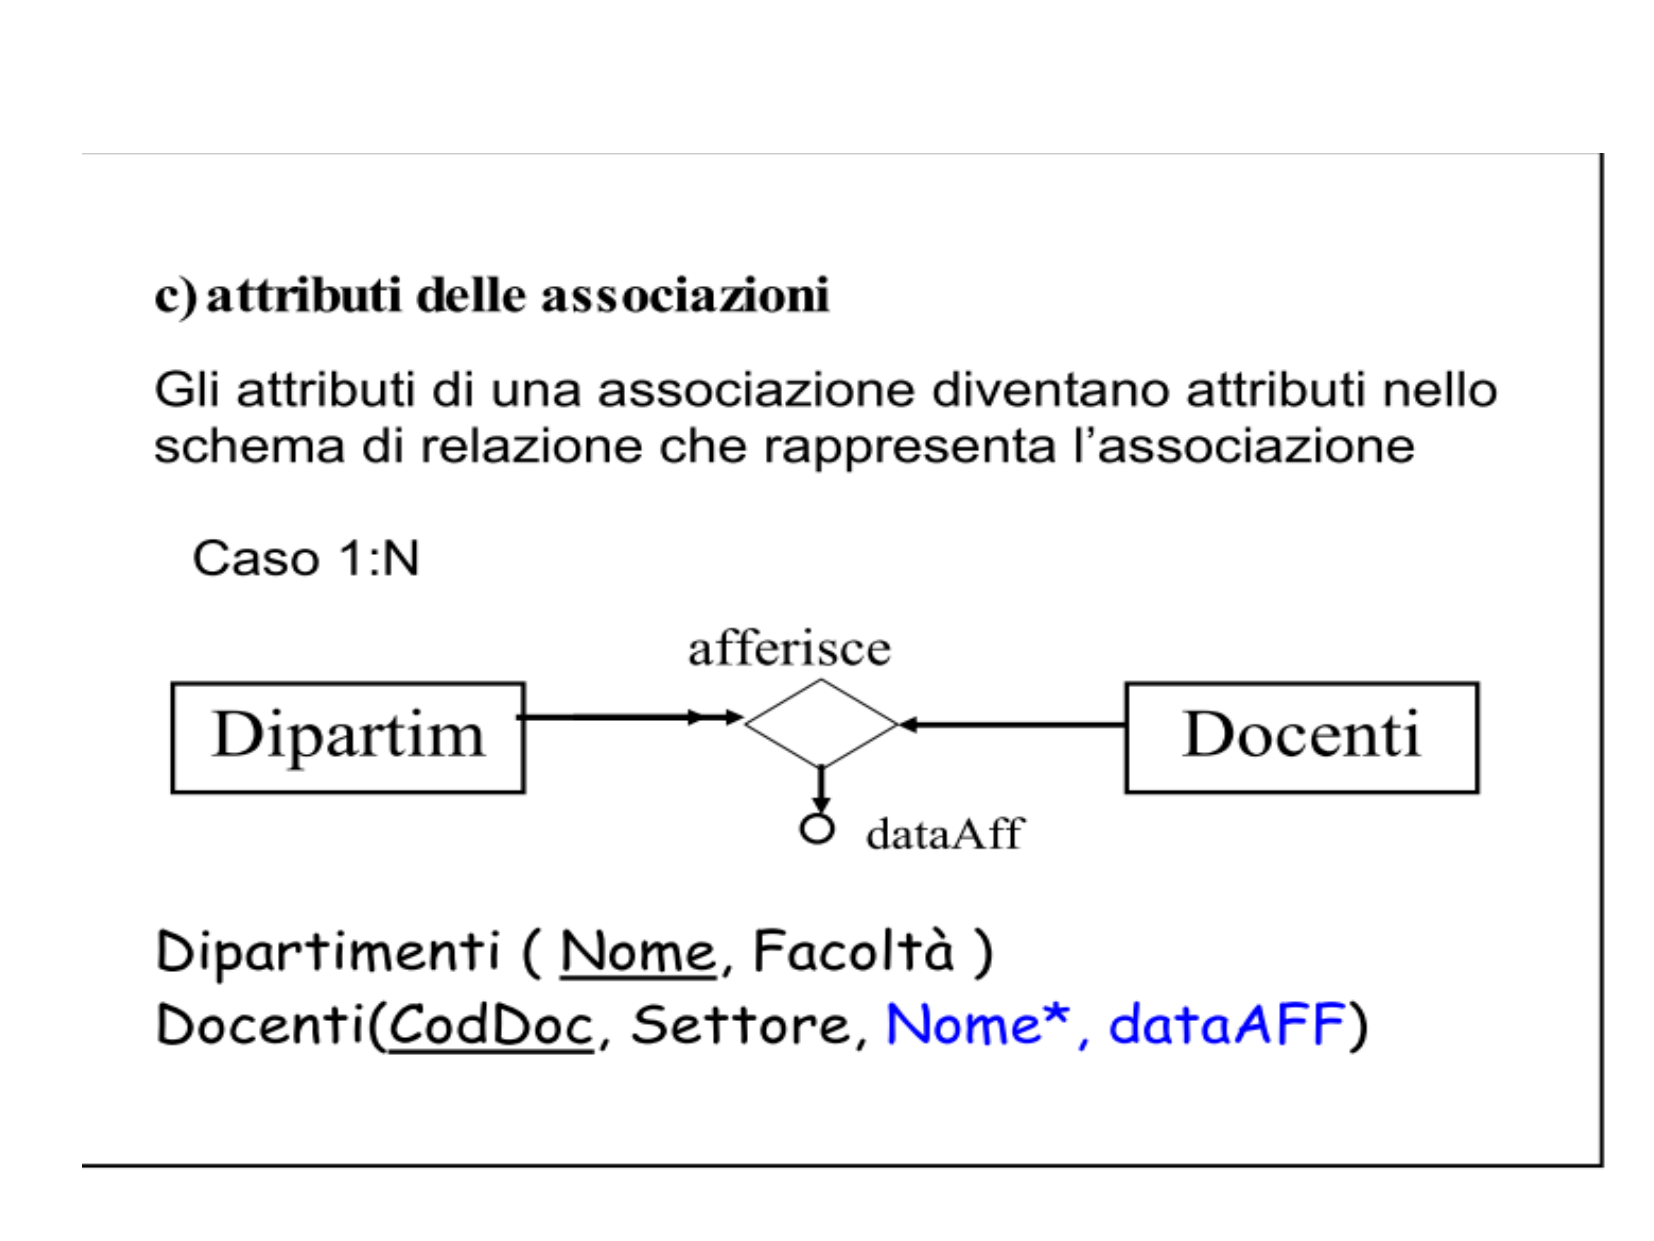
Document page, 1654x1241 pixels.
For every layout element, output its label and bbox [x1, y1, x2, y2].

picture [82, 153, 1607, 1170]
